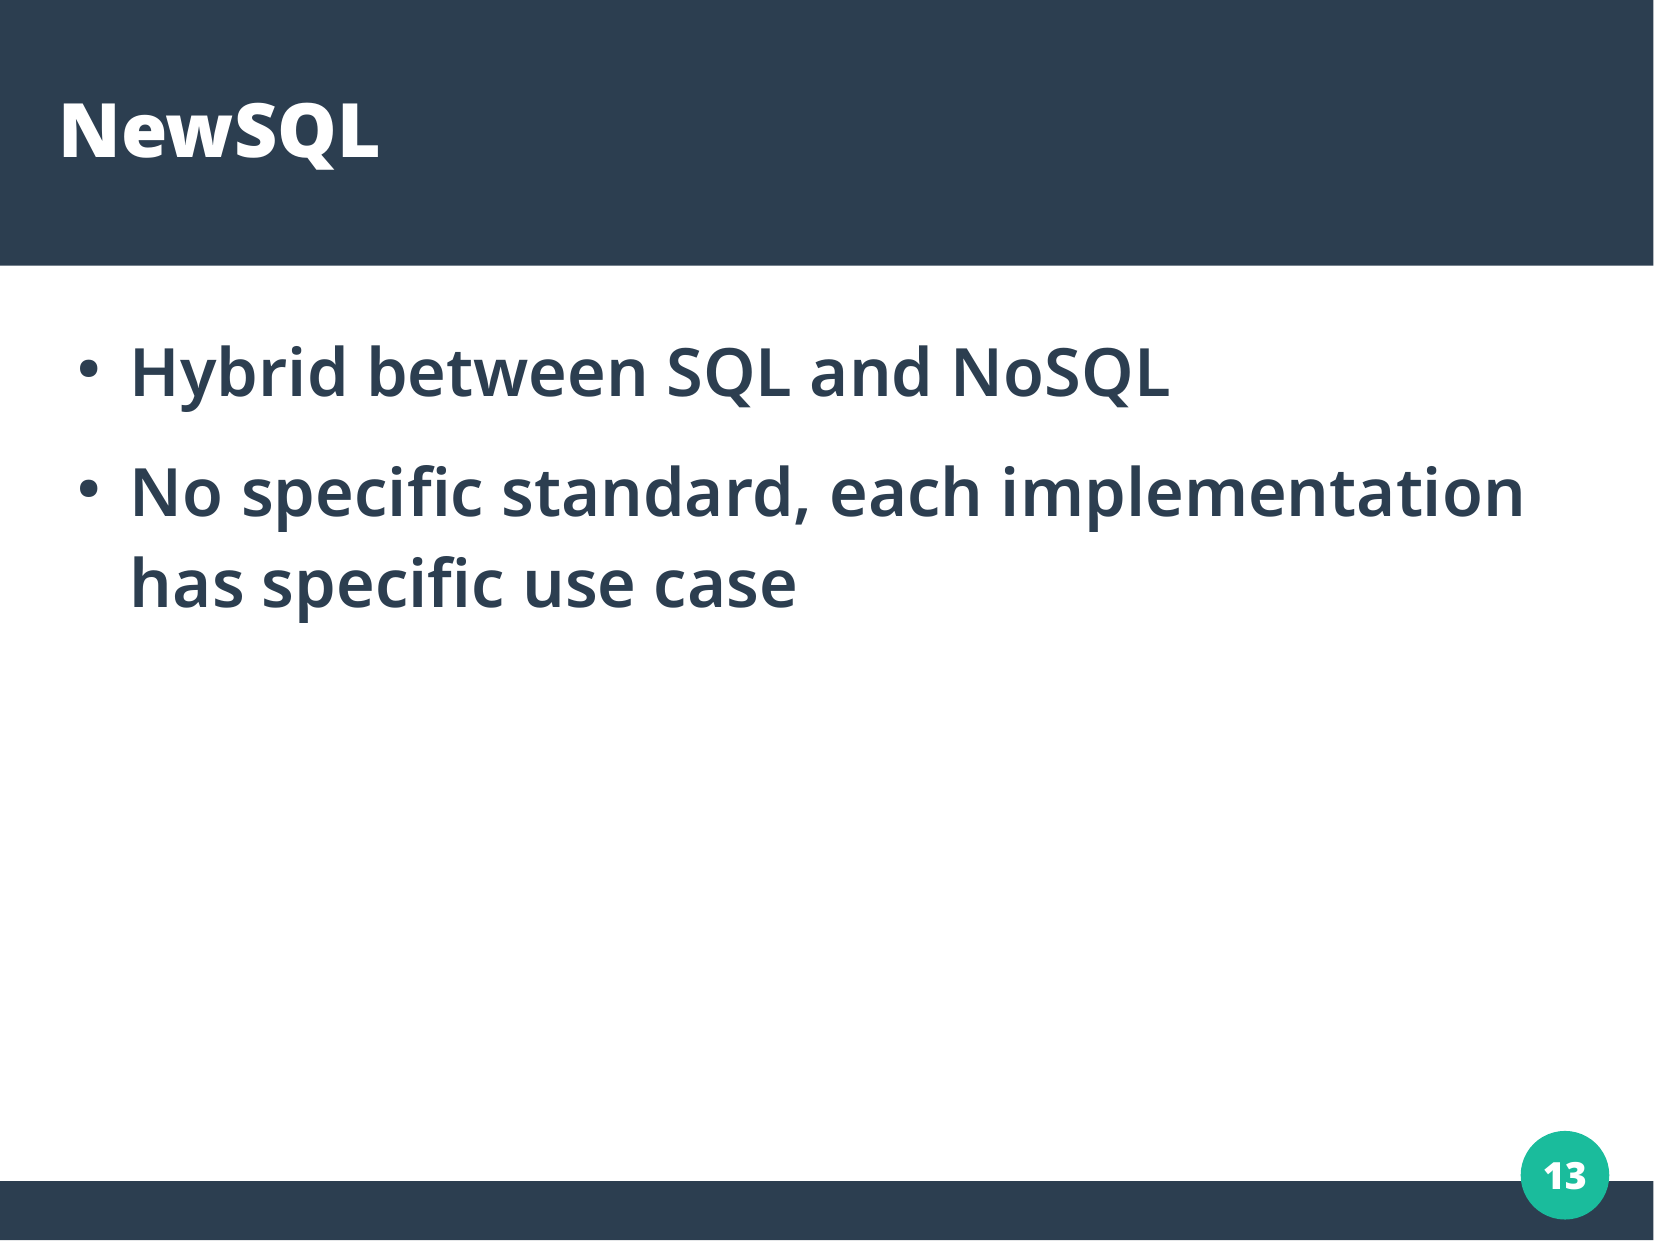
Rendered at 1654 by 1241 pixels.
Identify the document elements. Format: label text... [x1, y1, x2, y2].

list Hybrid between SQL and NoSQL No specific standard, each implementation has specific use case [59, 324, 1595, 1152]
title NewSQL [59, 49, 1595, 207]
